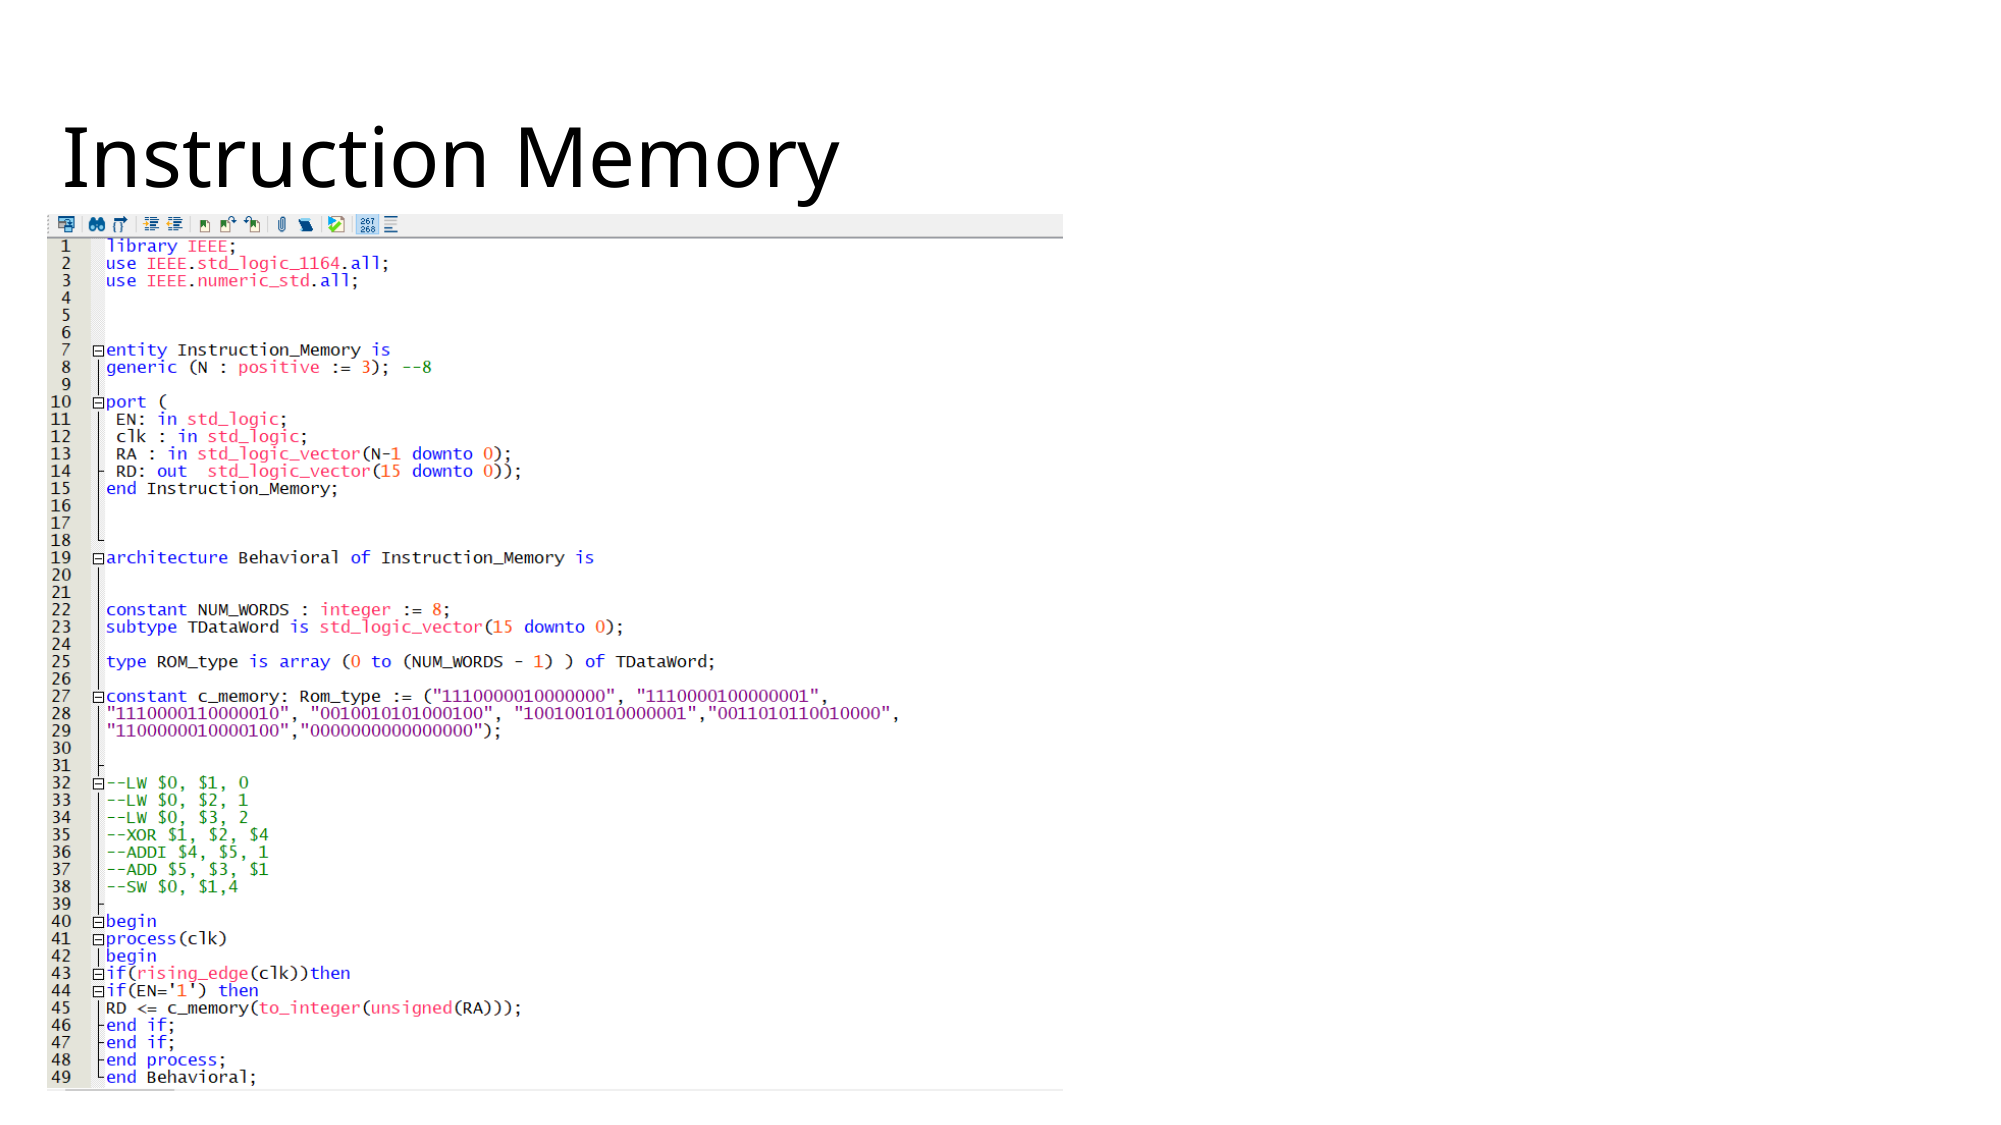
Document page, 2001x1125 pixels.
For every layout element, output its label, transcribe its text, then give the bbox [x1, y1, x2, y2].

title Instruction Memory [47, 106, 1698, 215]
picture [47, 214, 1063, 1091]
